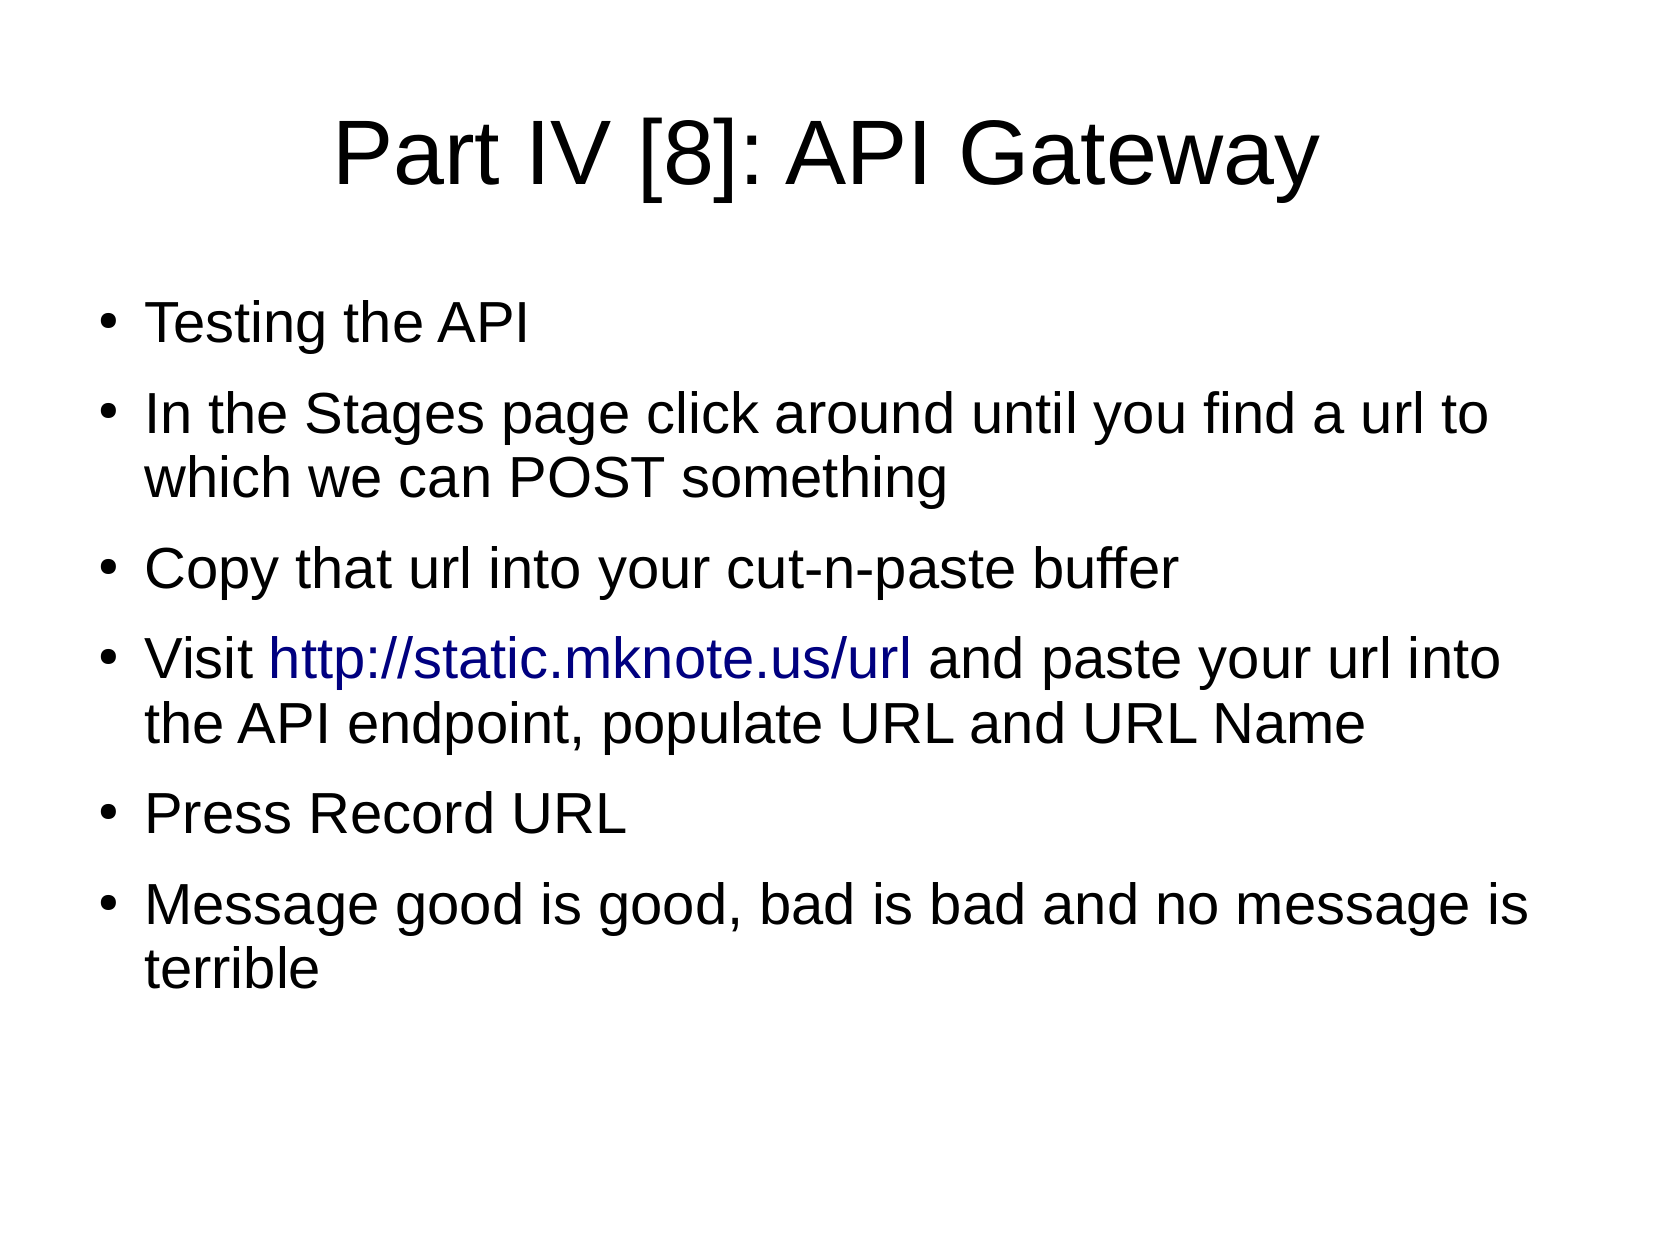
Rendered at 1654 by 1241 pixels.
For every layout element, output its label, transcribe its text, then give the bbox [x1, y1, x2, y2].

list Testing the API In the Stages page click around until you find a url to which we can POST something Copy that url into your cut-n-paste buffer Visit http://static.mknote.us/url and paste your url into the API endpoint, populate URL and URL Name Press Record URL Message good is good, bad is bad and no message is terrible [82, 290, 1571, 1010]
title Part IV [8]: API Gateway [82, 49, 1571, 257]
